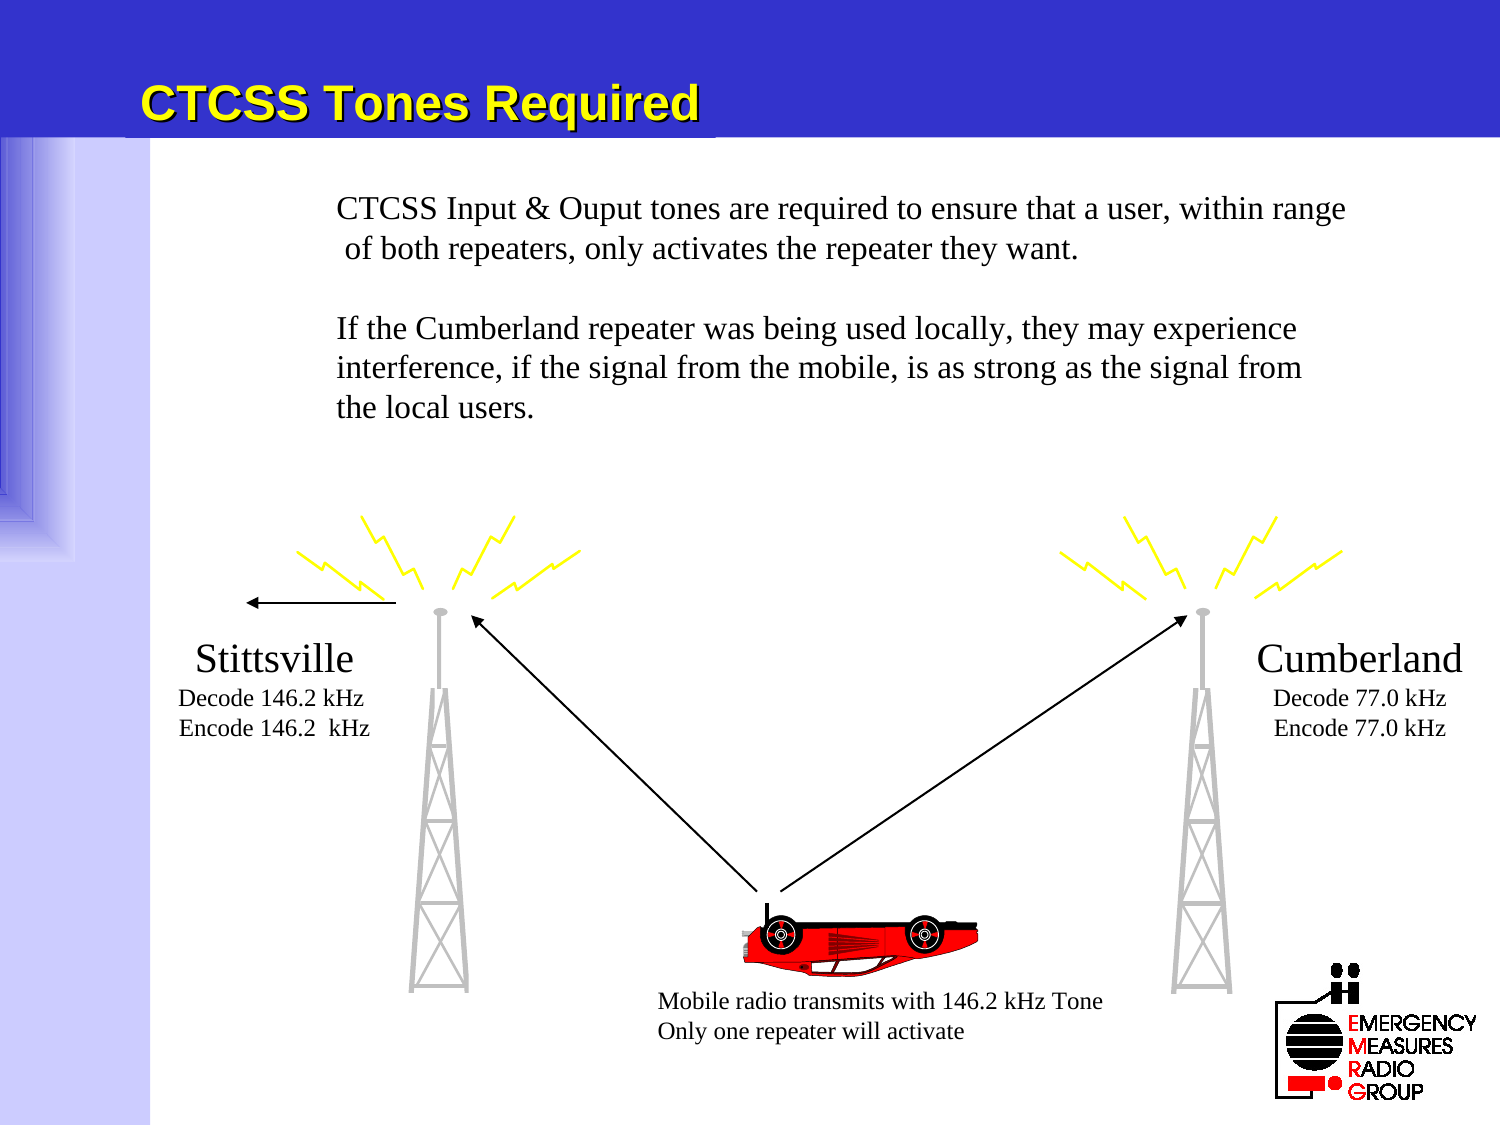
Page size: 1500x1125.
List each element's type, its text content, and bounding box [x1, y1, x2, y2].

chart [1058, 515, 1347, 997]
text_box Mobile radio transmits with 146.2 kHz Tone Only one repeater will activate [642, 977, 1119, 1053]
picture [741, 915, 979, 977]
chart [296, 515, 584, 997]
text_box CTCSS Tones Required [125, 62, 716, 138]
text_box Cumberland Decode 77.0 kHz Encode 77.0 kHz [1347, 623, 1479, 749]
text_box CTCSS Input & Ouput tones are required to ensure that a user, within range of both repeaters, only activates the repeater they want. If the Cumberland repeater was being used locally, they may experience interference, if the signal from the mobile, is as strong as the signal from the local users. [321, 178, 1366, 434]
picture [1275, 963, 1476, 1100]
text_box Stittsville Decode 146.2 kHz Encode 146.2 kHz [163, 623, 386, 749]
